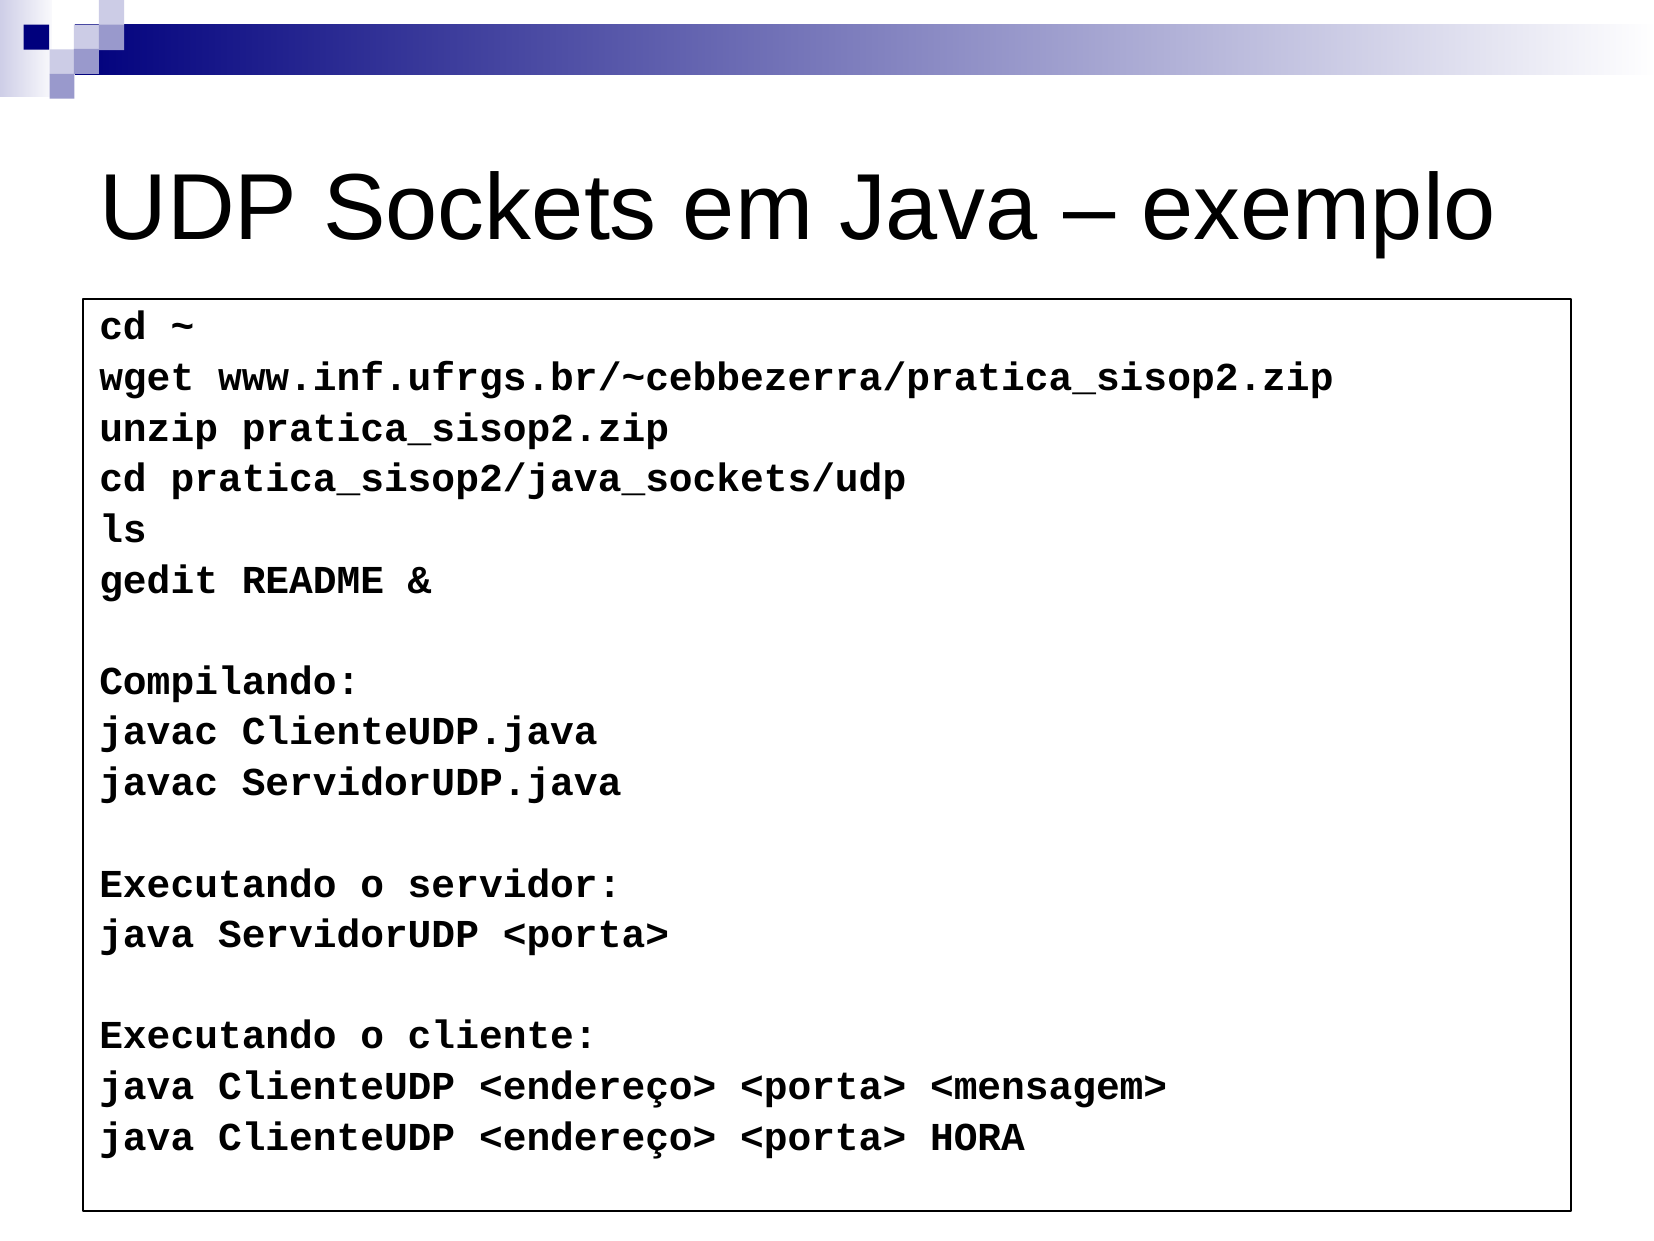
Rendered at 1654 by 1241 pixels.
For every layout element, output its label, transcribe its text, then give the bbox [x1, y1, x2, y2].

title UDP Sockets em Java – exemplo [82, 82, 1572, 298]
list cd ~ wget www.inf.ufrgs.br/~cebbezerra/pratica_sisop2.zip unzip pratica_sisop2.zip cd pratica_sisop2/java_sockets/udp ls gedit README & Compilando: javac ClienteUDP.java javac ServidorUDP.java Executando o servidor: java ServidorUDP <porta> Executando o cliente: java ClienteUDP <endereço> <porta> <mensagem> java ClienteUDP <endereço> <porta> HORA [82, 299, 1572, 1211]
